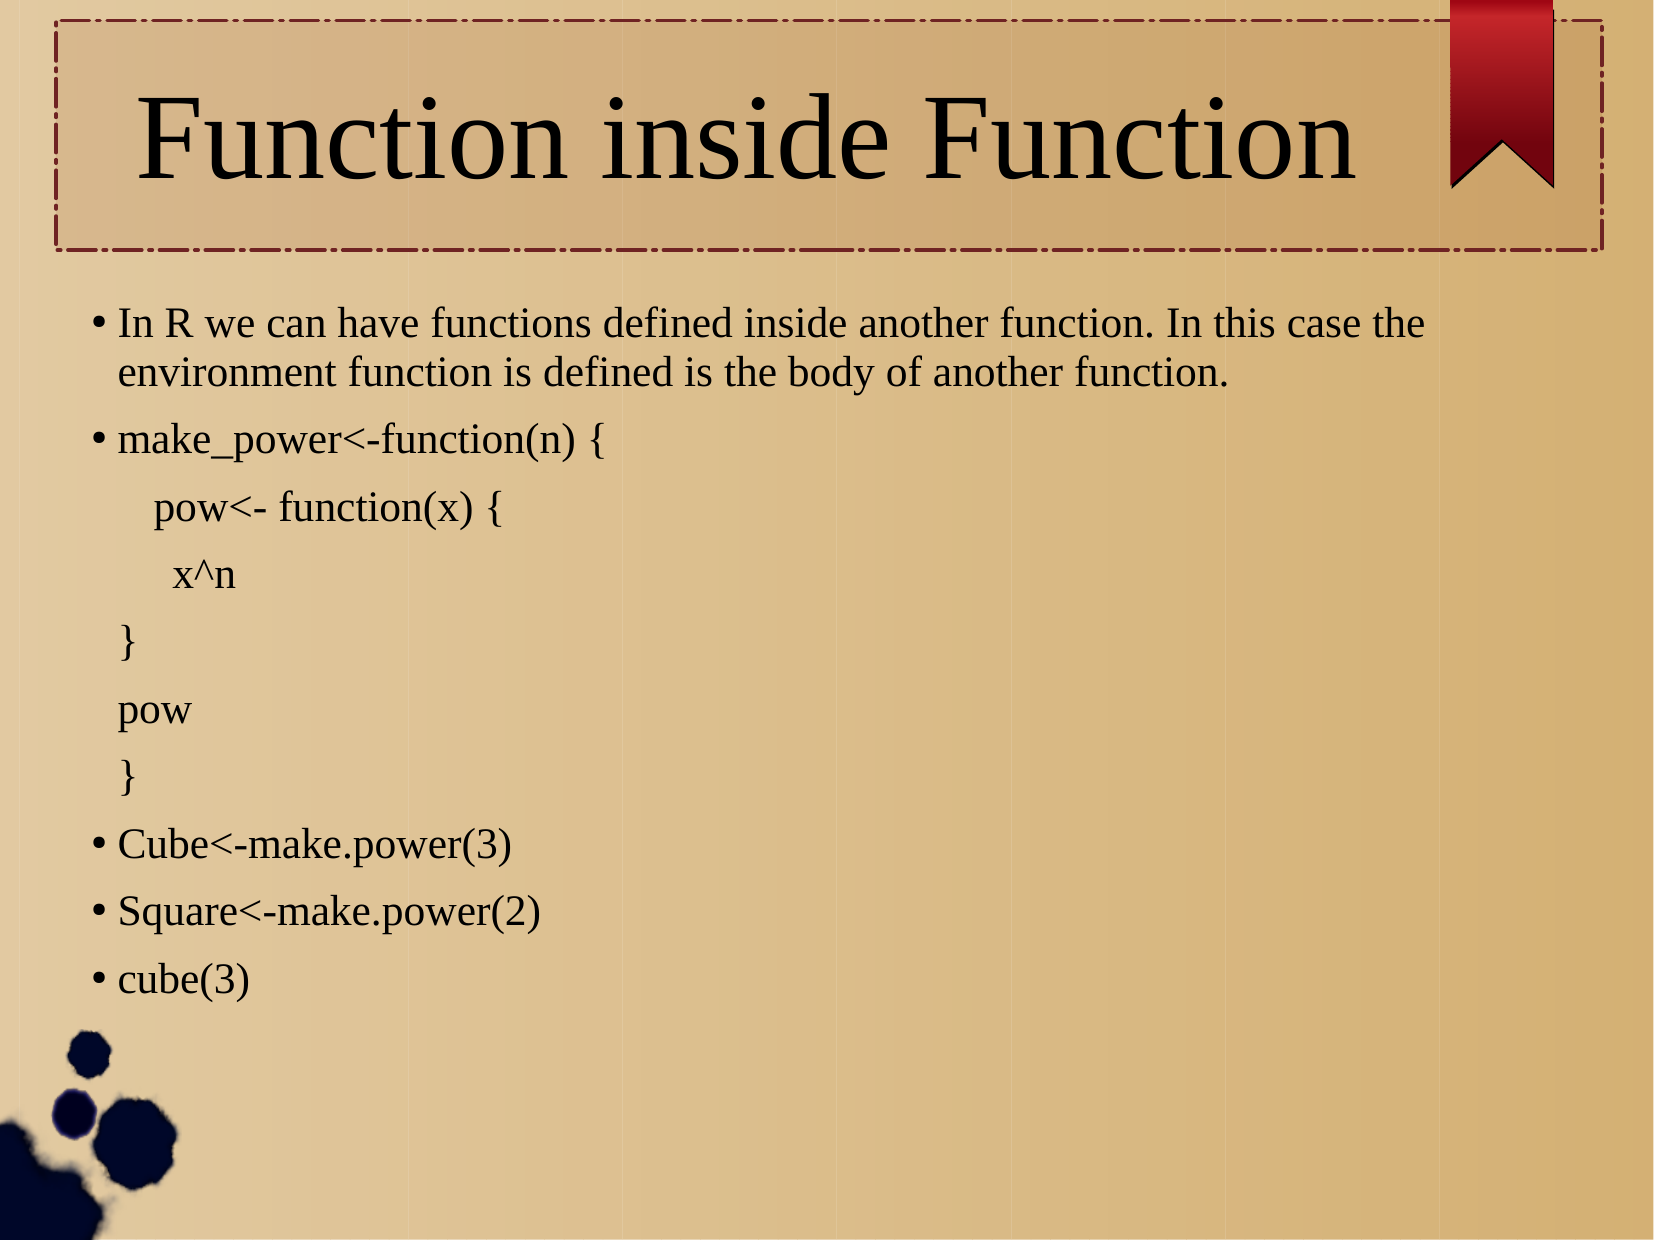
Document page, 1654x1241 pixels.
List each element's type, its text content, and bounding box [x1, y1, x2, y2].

title Function inside Function [82, 47, 1412, 229]
list In R we can have functions defined inside another function. In this case the environment function is defined is the body of another function. make_power<-function(n) { pow<- function(x) { x^n } pow } Cube<-make.power(3) Square<-make.power(2) cube(3) [82, 299, 1571, 1019]
